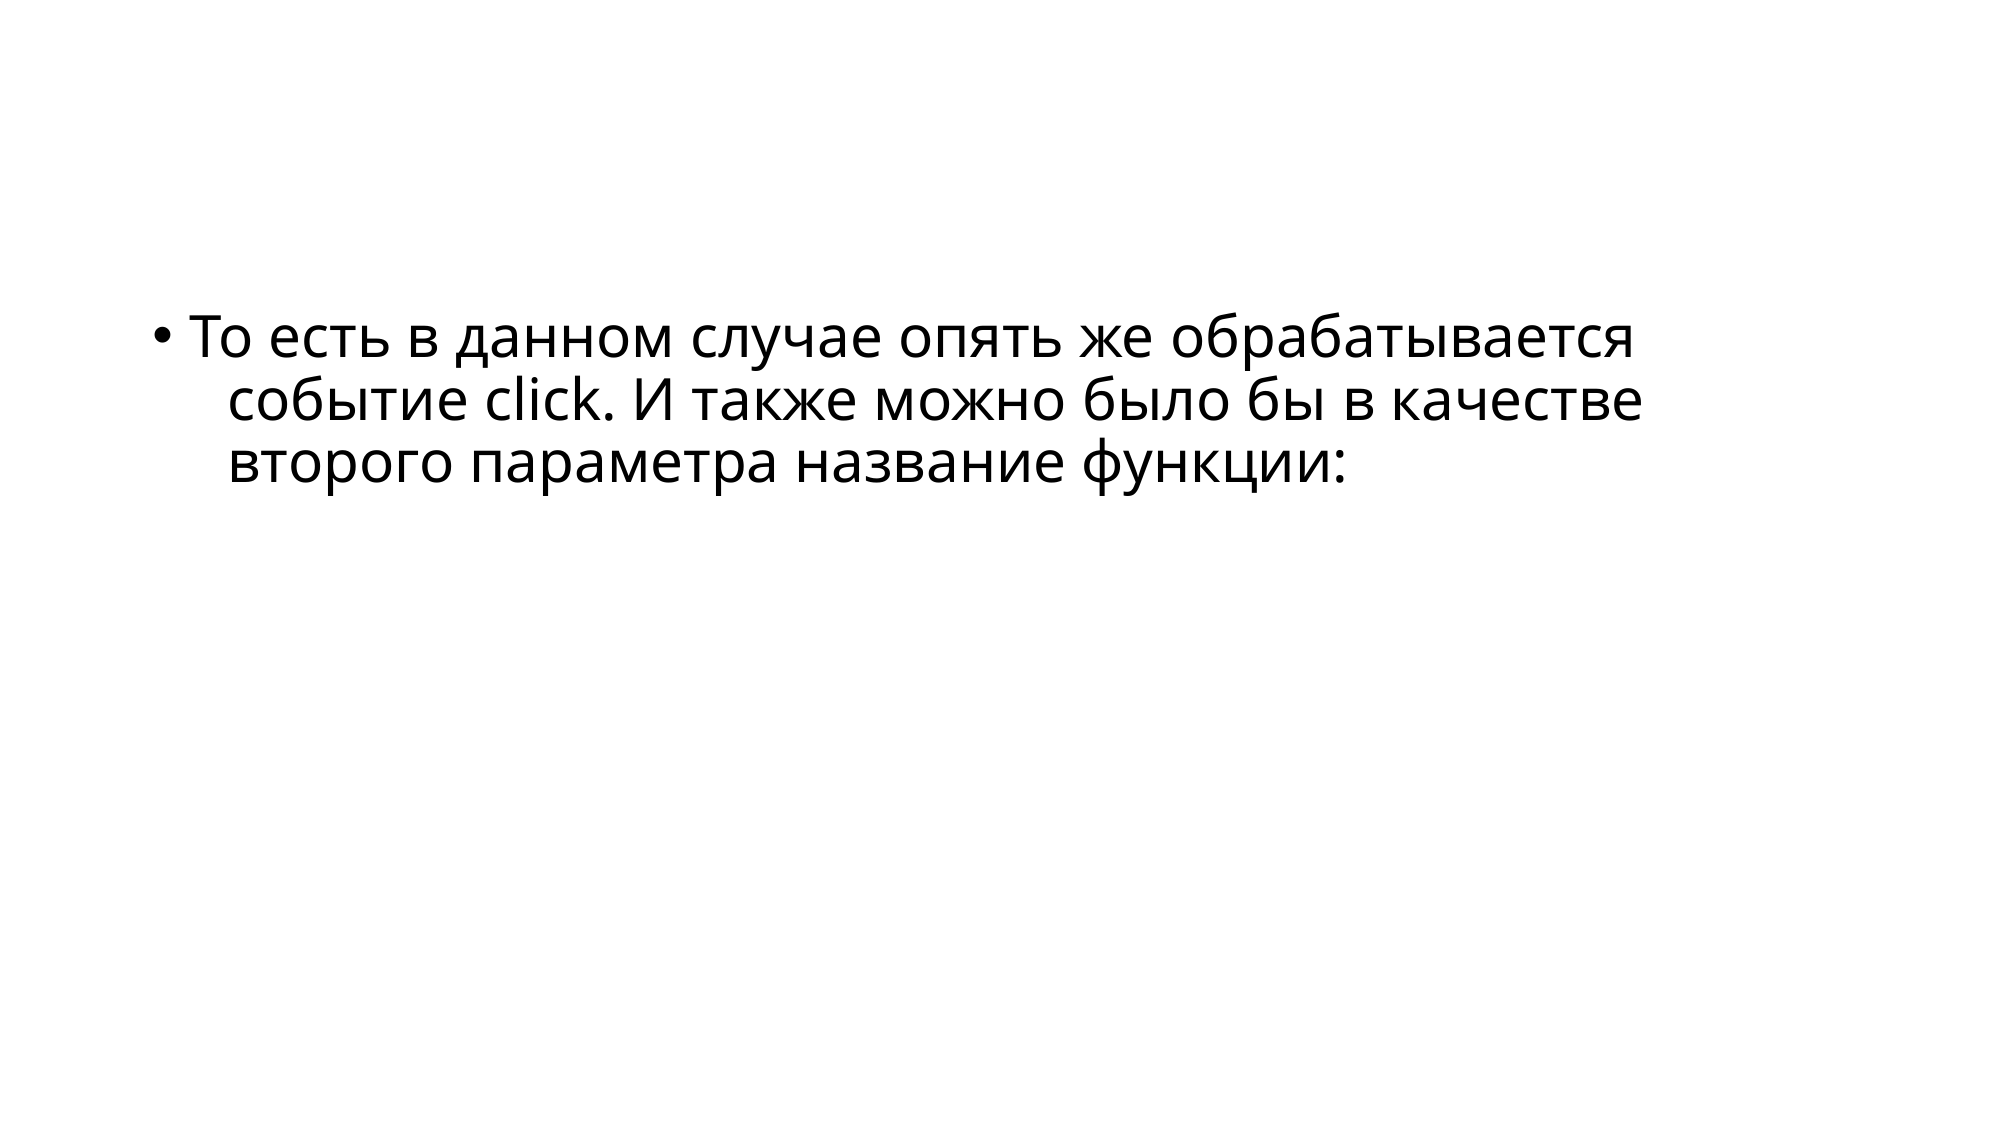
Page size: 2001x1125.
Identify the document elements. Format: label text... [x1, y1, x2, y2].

list То есть в данном случае опять же обрабатывается событие click. И также можно было бы в качестве второго параметра название функции: [137, 299, 1863, 1014]
